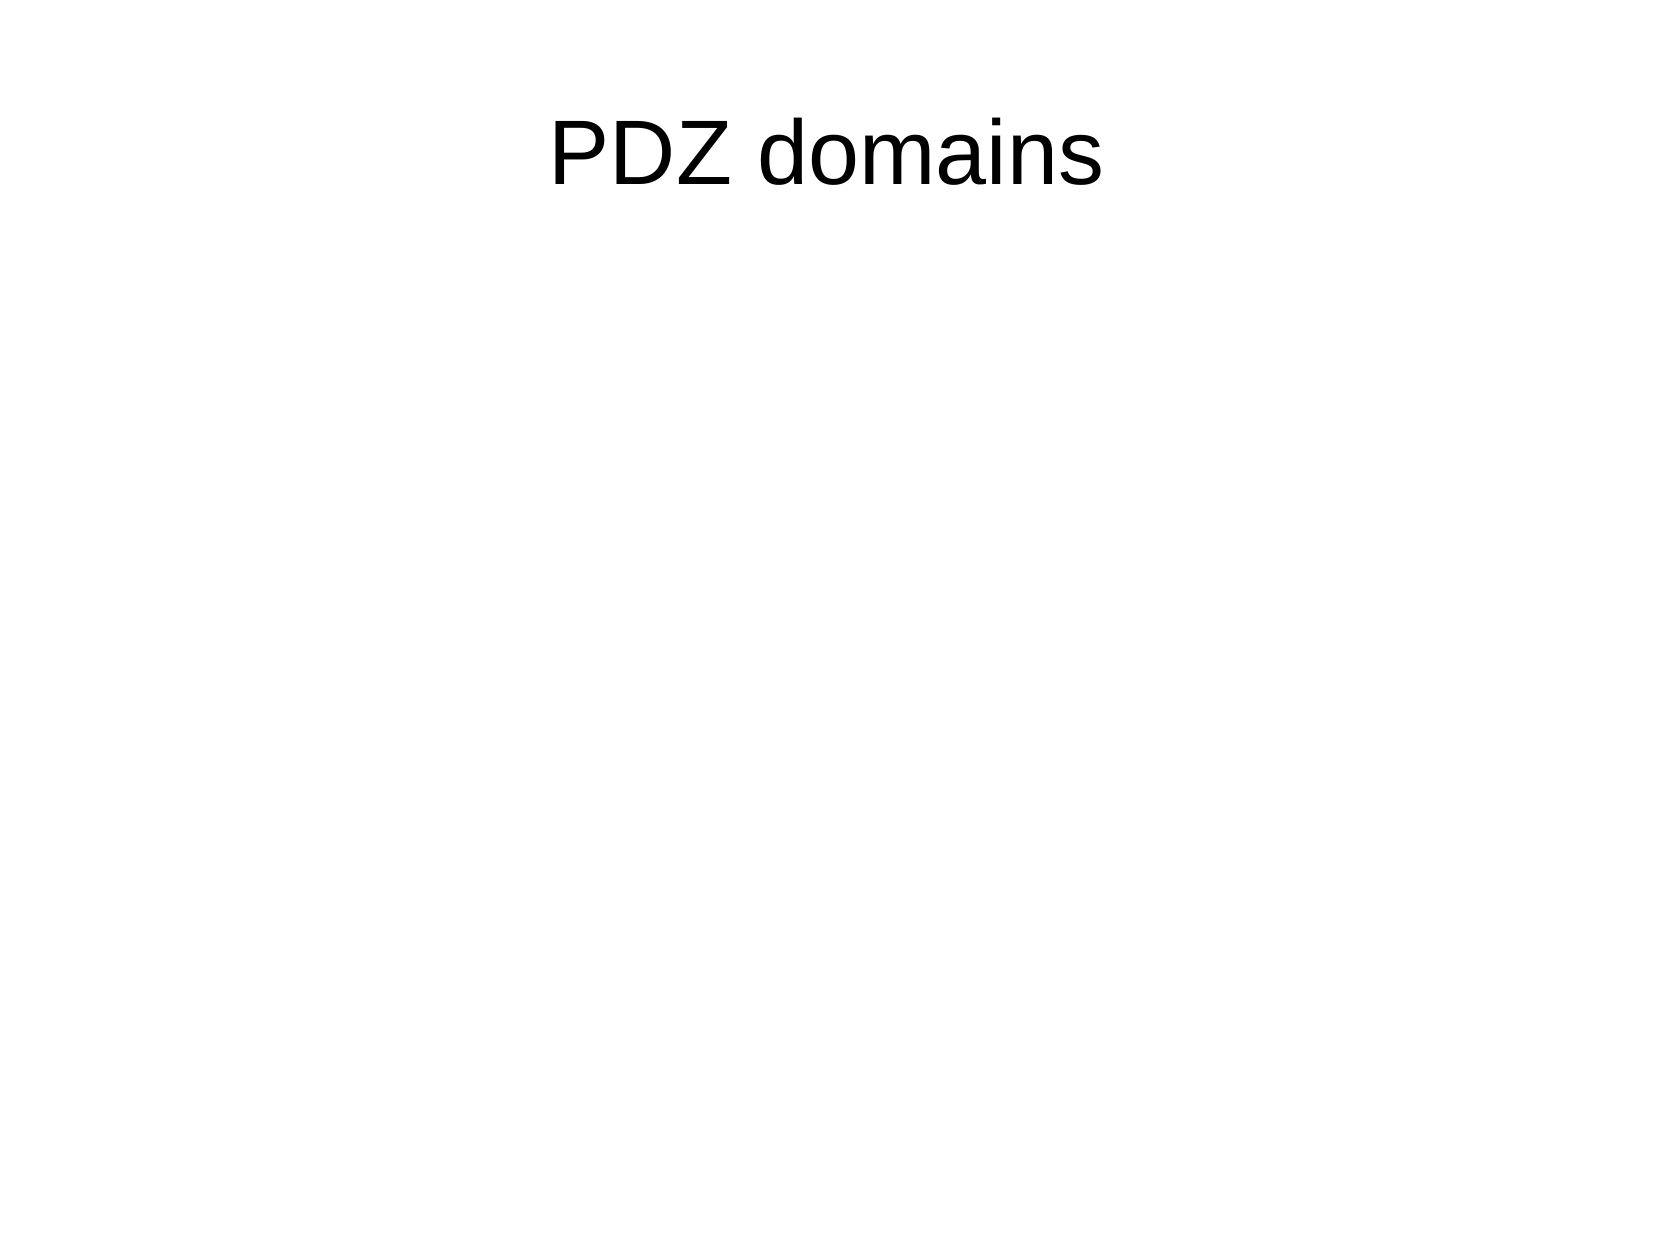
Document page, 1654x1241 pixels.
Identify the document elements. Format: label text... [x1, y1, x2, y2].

title PDZ domains [82, 49, 1571, 257]
